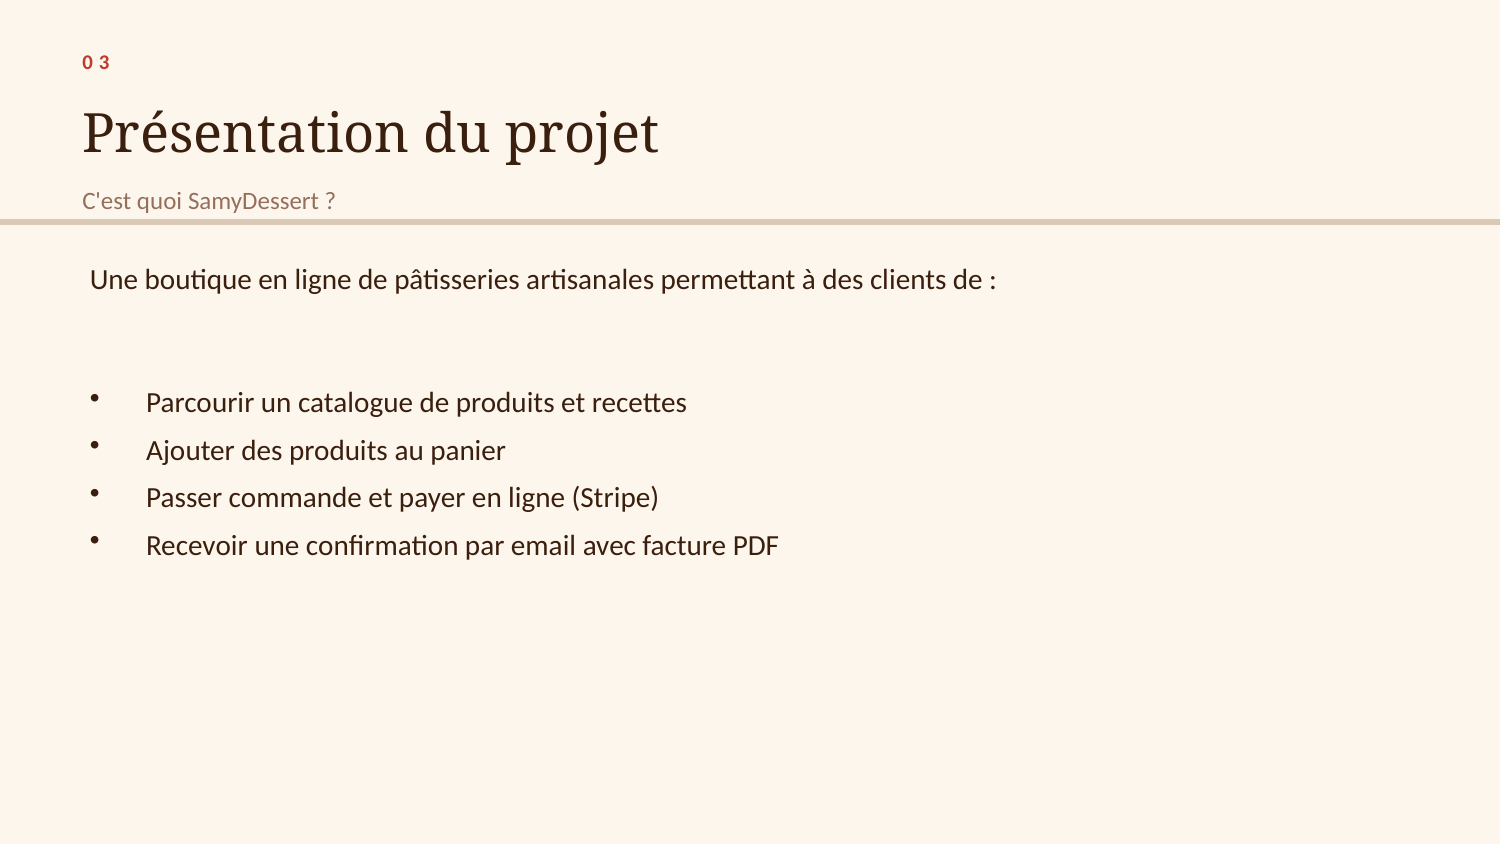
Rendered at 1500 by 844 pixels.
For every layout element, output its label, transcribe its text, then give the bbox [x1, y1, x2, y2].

text_box Une boutique en ligne de pâtisseries artisanales permettant à des clients de : [74, 247, 1425, 308]
text_box Présentation du projet [67, 82, 1433, 176]
text_box [0, 0, 1500, 225]
text_box Parcourir un catalogue de produits et recettes Ajouter des produits au panier Passer commande et payer en ligne (Stripe) Recevoir une confirmation par email avec facture PDF [74, 322, 1425, 623]
text_box 03 [67, 41, 218, 80]
text_box C'est quoi SamyDessert ? [67, 176, 1433, 222]
